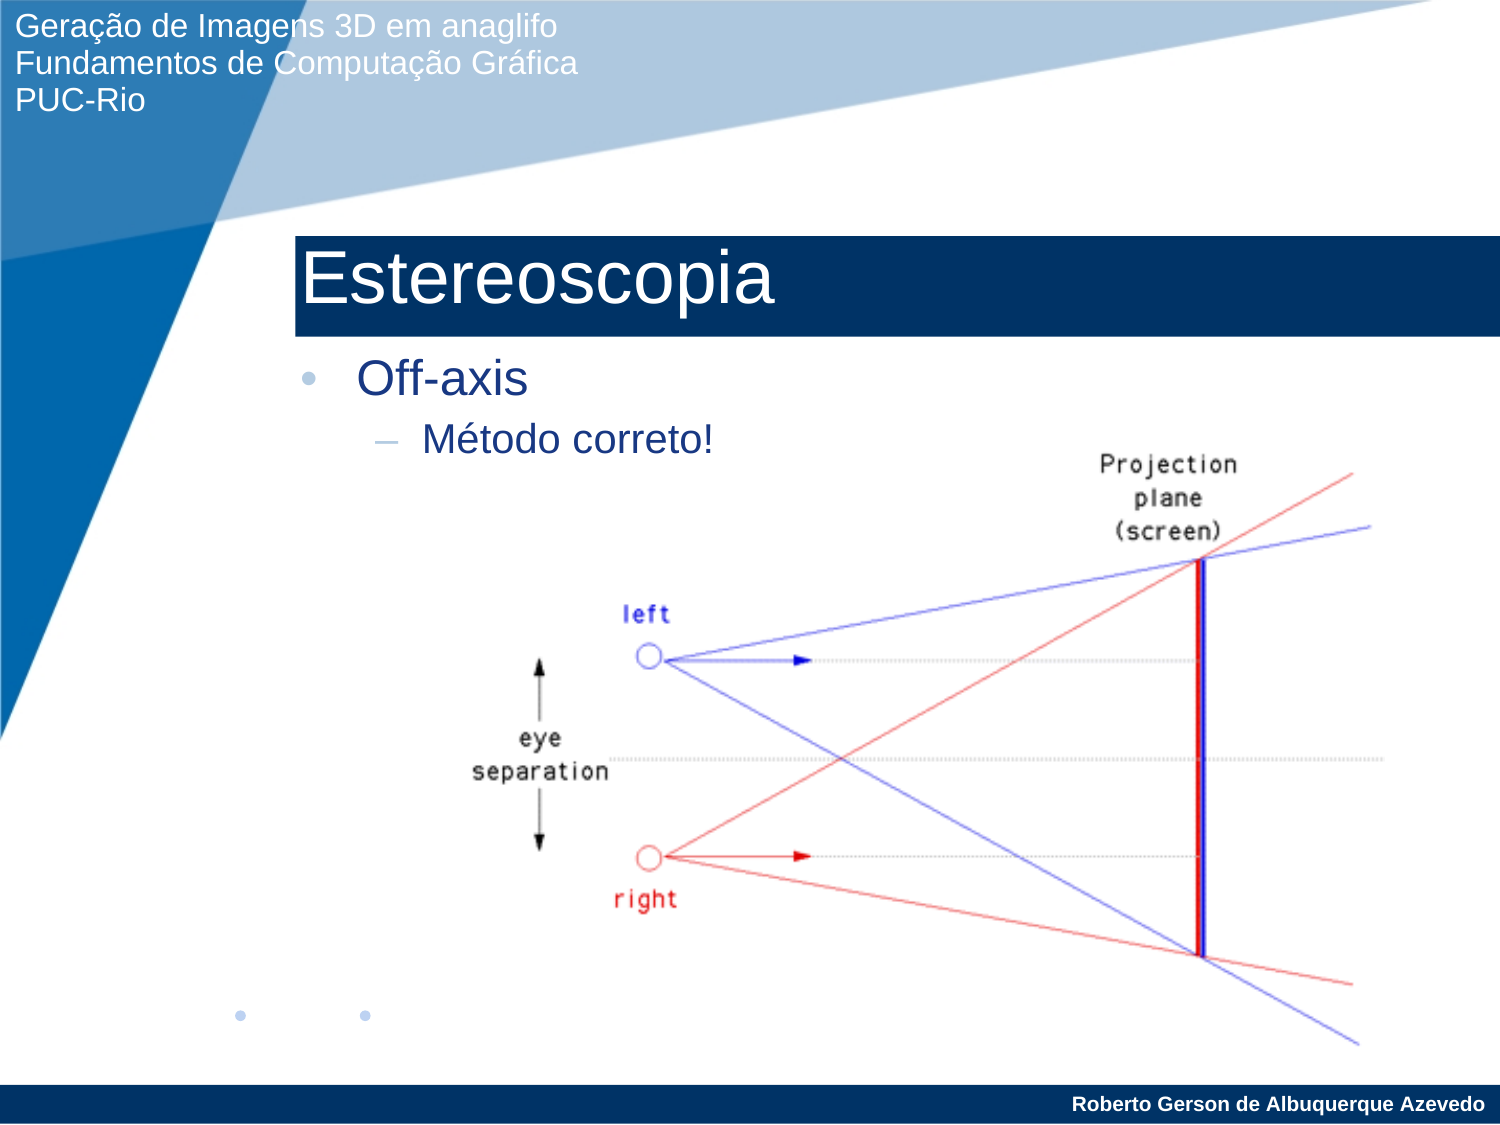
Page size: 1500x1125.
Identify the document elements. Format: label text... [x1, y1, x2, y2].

list Off-axis Método correto! [299, 350, 1475, 1093]
picture [0, 0, 1500, 842]
title Estereoscopia [300, 224, 1500, 331]
